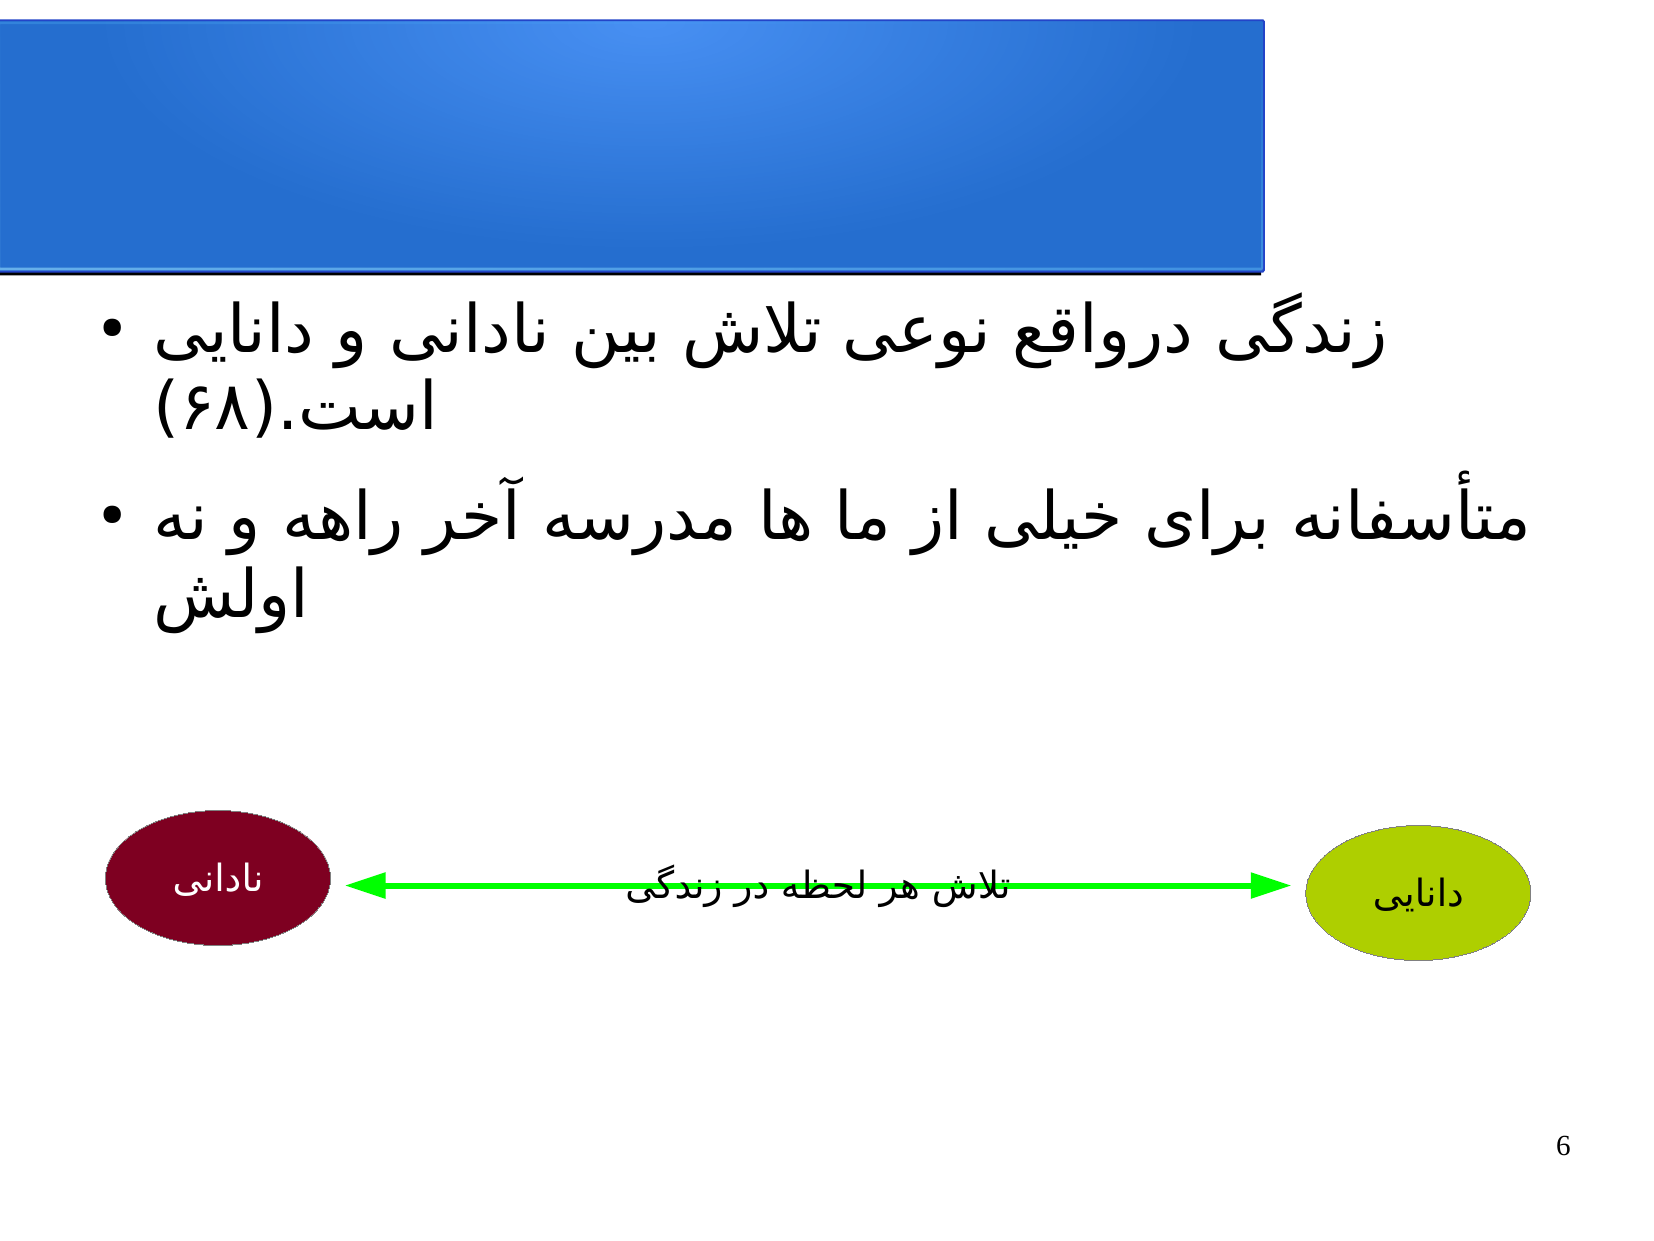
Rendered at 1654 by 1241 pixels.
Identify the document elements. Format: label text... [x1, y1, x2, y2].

text_box نادانی [105, 810, 331, 946]
list زندگی در‌واقع نوعی تلاش بین نادانی و دانایی است.(۶۸) متأسفانه برای خیلی از ما ها مدرسه آخر راهه و نه اولش [82, 290, 1538, 1010]
text_box دانایی [1305, 825, 1531, 961]
